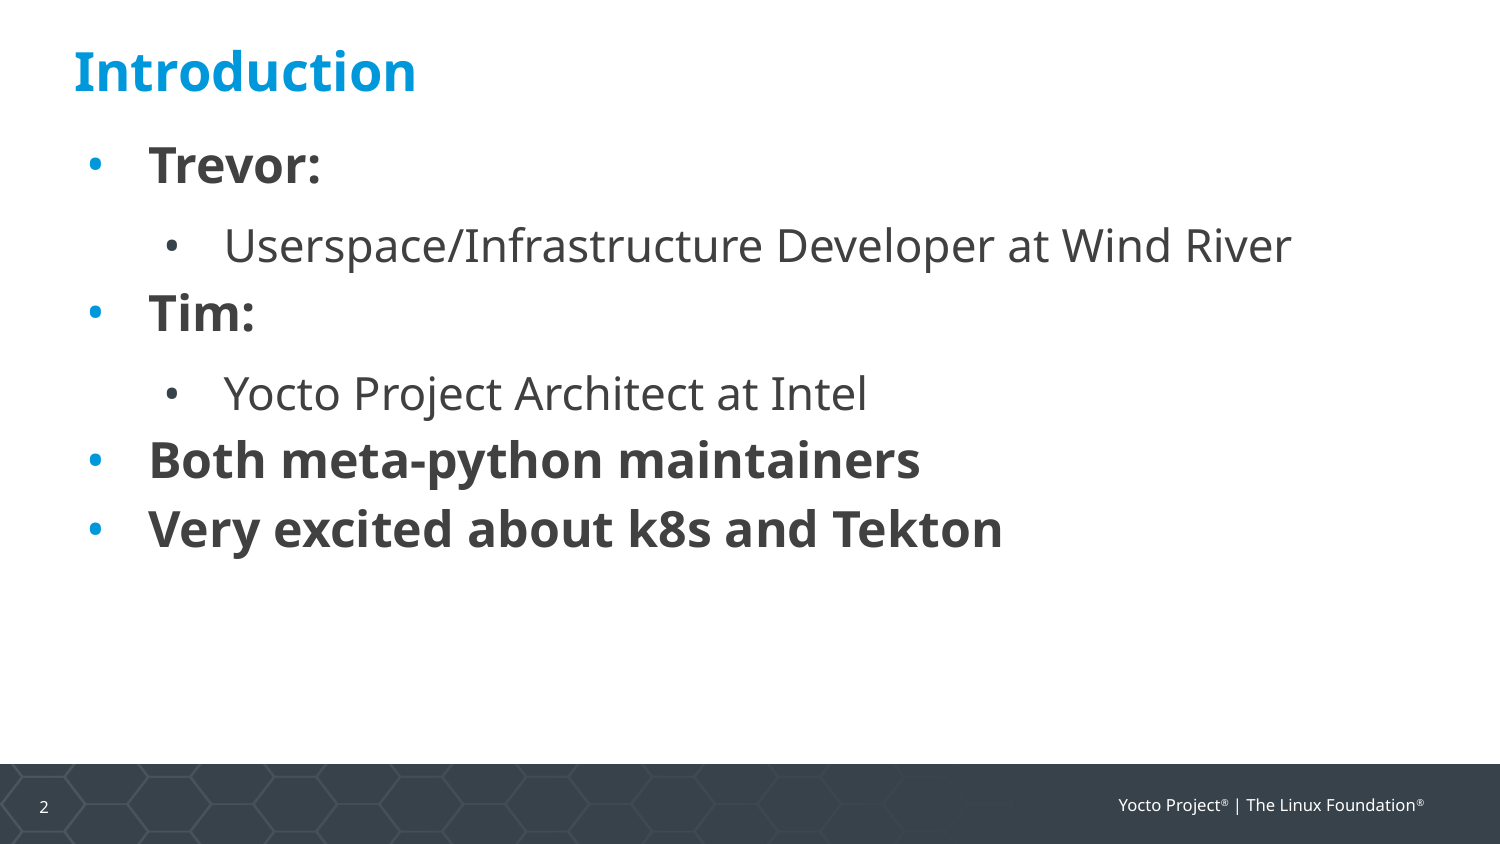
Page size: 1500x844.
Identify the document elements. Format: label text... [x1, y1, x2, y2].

title Introduction [74, 37, 1425, 114]
list Trevor: Userspace/Infrastructure Developer at Wind River Tim: Yocto Project Architect at Intel Both meta-python maintainers Very excited about k8s and Tekton [73, 124, 1425, 728]
picture [0, 0, 1500, 844]
